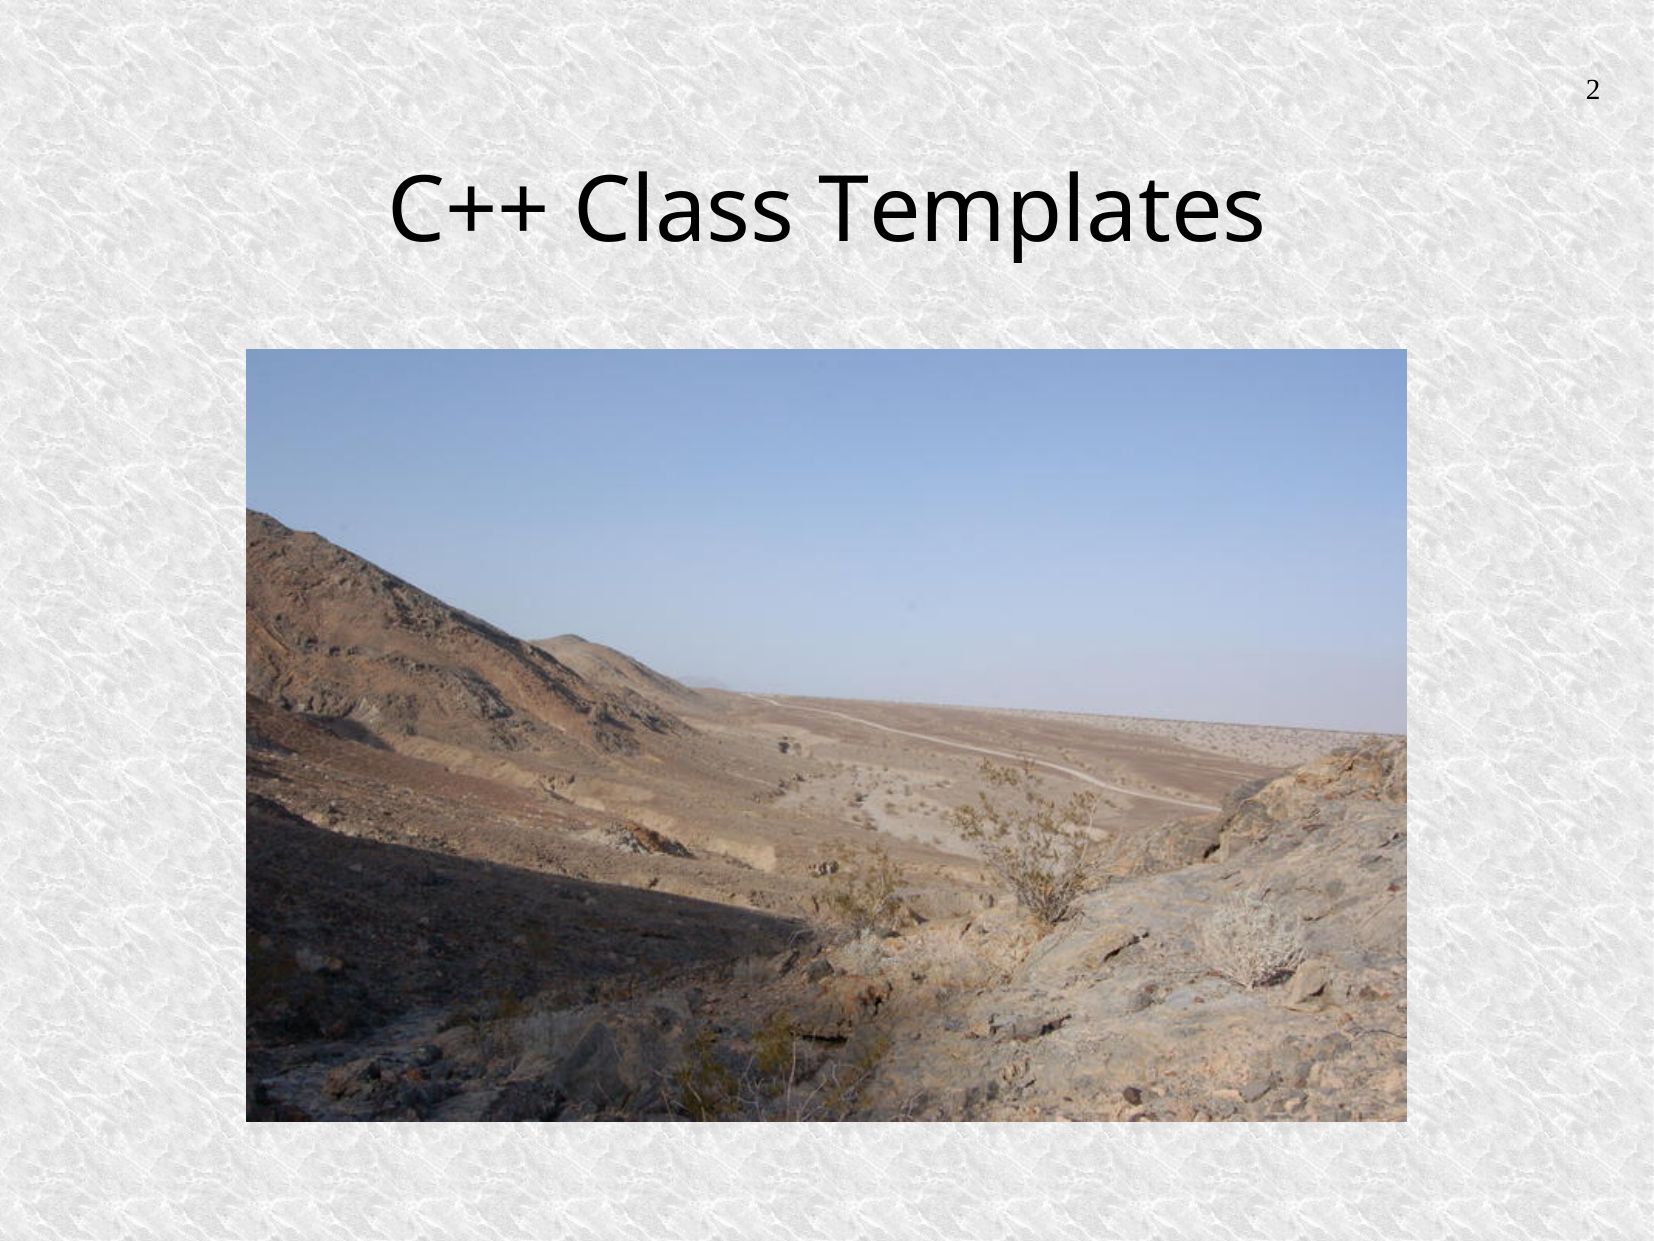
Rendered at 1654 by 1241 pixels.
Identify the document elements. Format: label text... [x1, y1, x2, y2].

list [121, 344, 1534, 1152]
picture [0, 0, 1654, 1241]
title C++ Class Templates [121, 102, 1534, 310]
